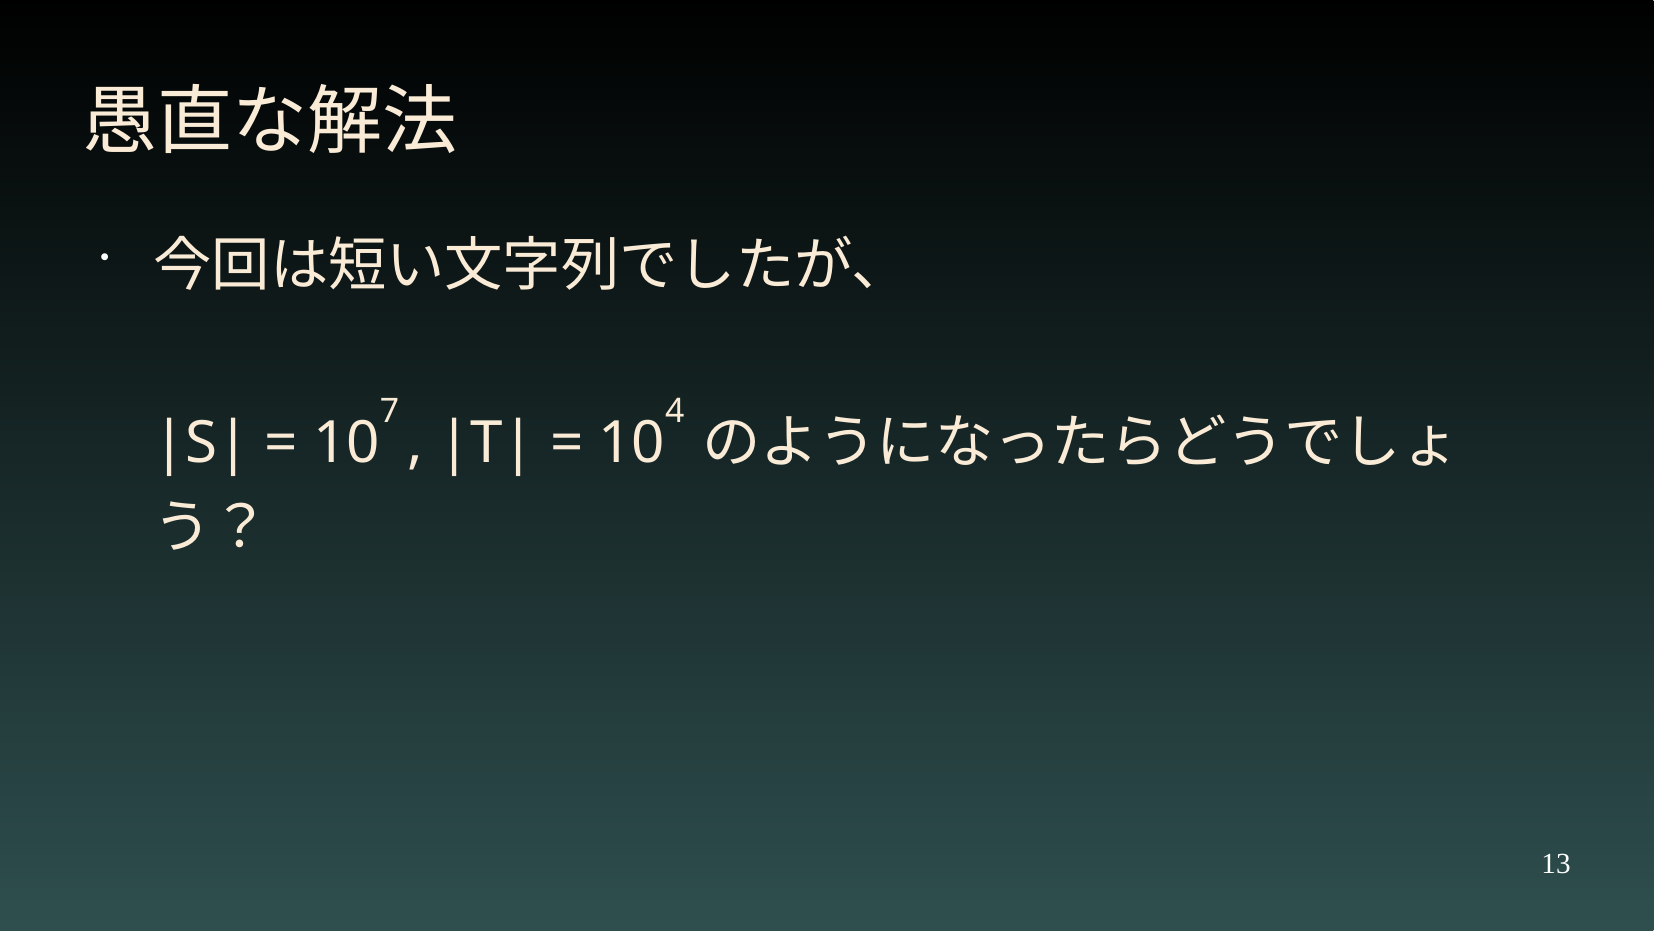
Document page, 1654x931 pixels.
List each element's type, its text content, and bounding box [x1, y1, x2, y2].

list 今回は短い文字列でしたが、 |S| = 107 , |T| = 104 のようになったらどうでしょう？ [82, 217, 1571, 780]
title 愚直な解法 [82, 37, 520, 193]
